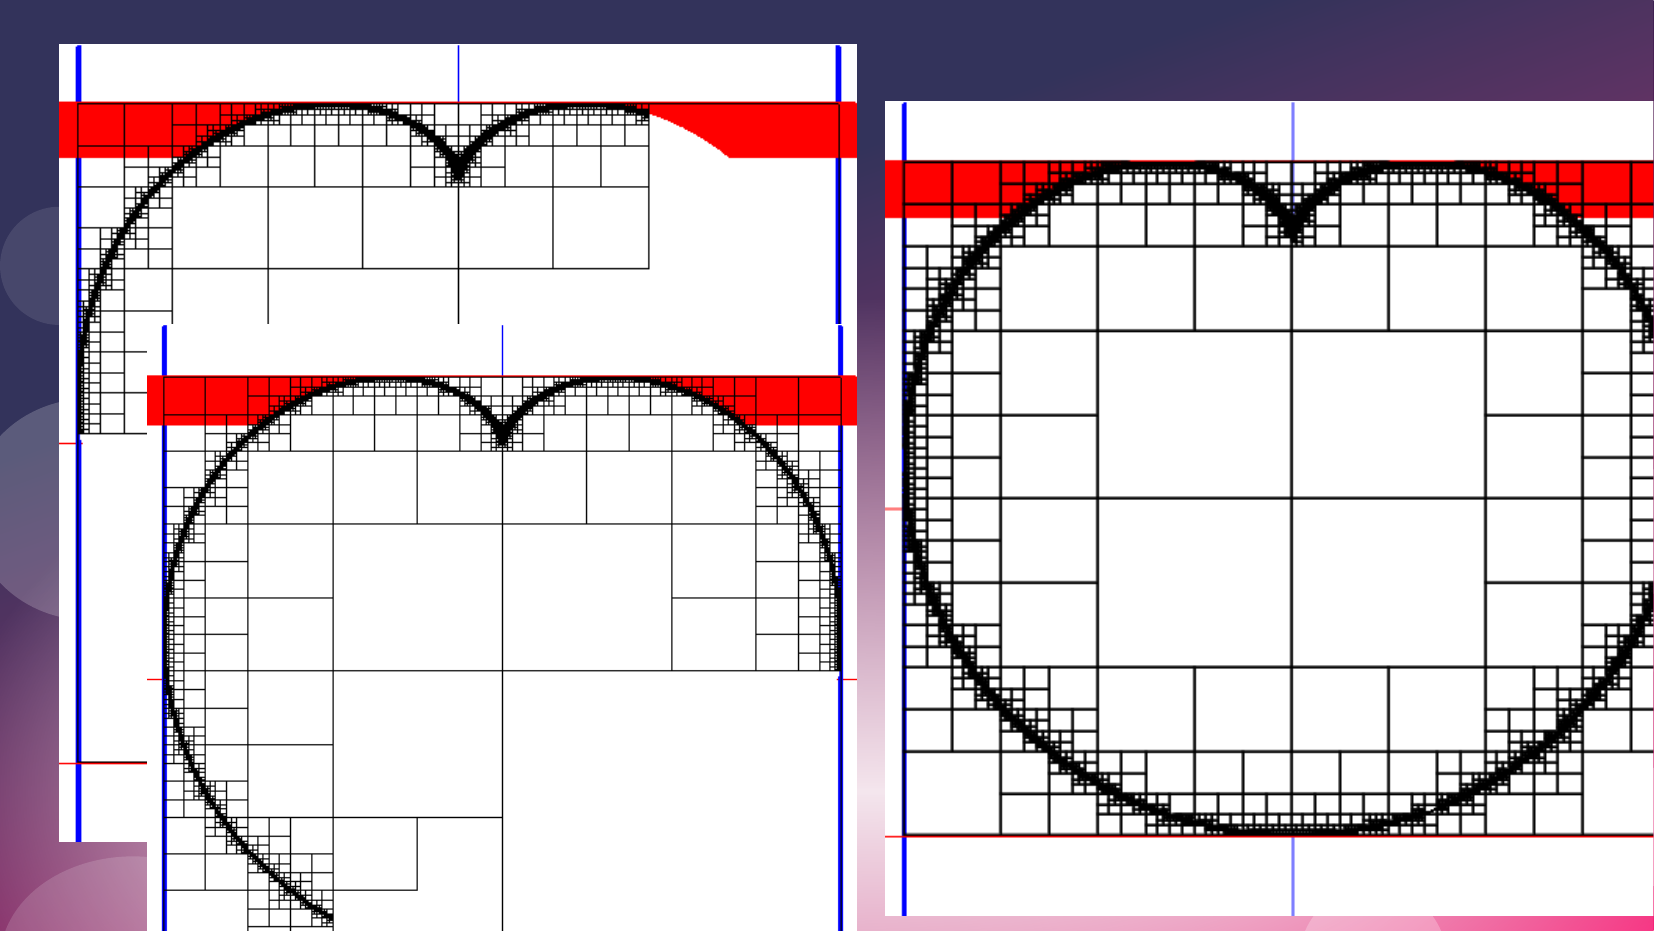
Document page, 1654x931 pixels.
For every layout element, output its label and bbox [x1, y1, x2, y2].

picture [885, 101, 1654, 916]
picture [59, 44, 857, 931]
